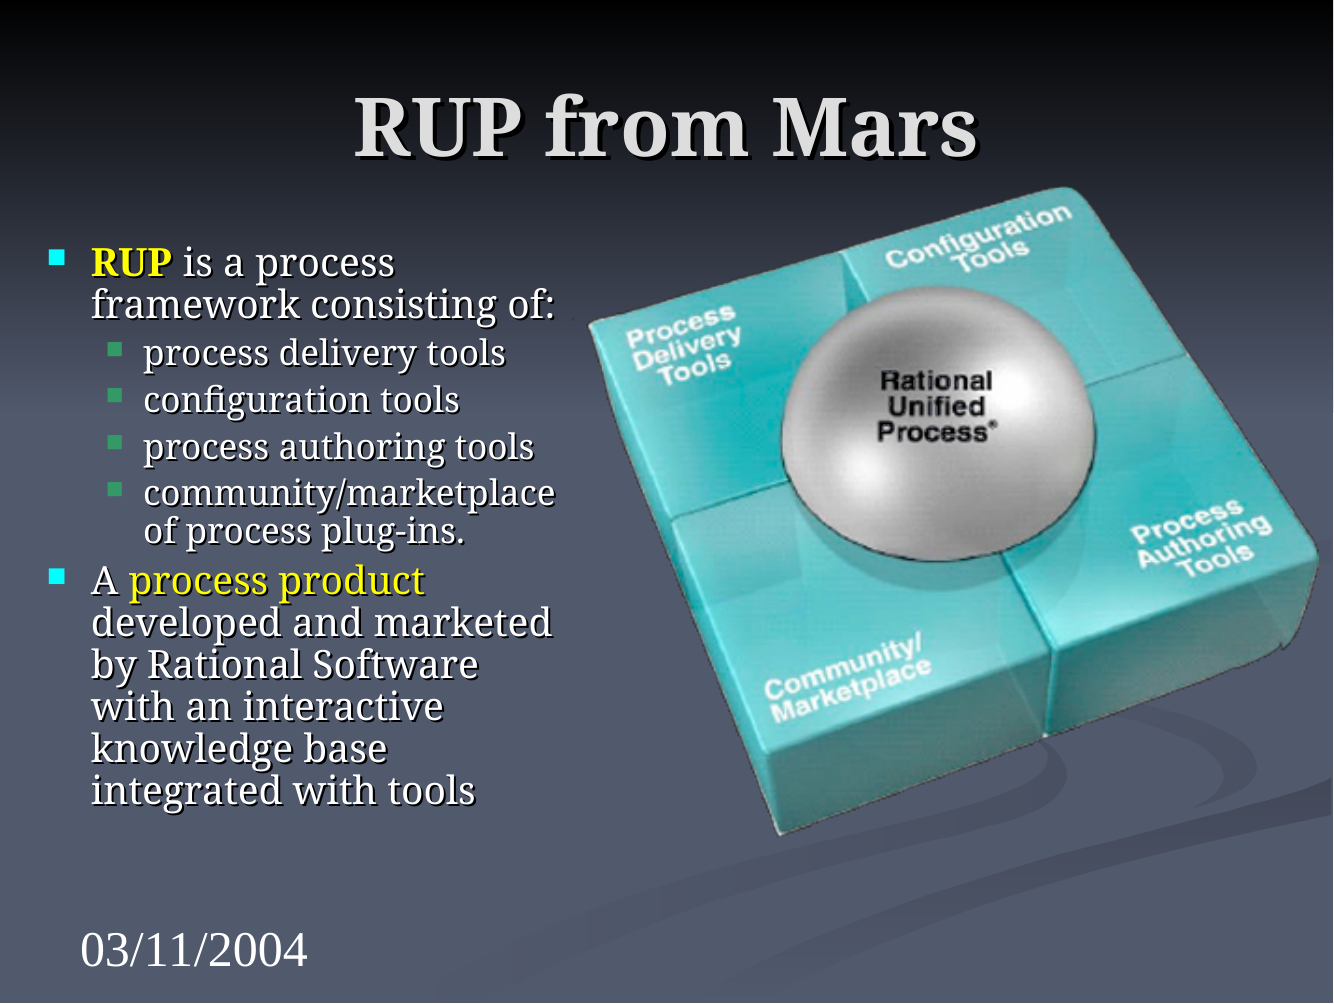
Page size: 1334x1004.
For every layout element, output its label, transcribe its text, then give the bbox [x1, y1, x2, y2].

picture [572, 186, 1319, 840]
title RUP from Mars [66, 40, 1267, 208]
list RUP is a process framework consisting of: process delivery tools configuration tools process authoring tools community/marketplace of process plug-ins. A process product developed and marketed by Rational Software with an interactive knowledge base integrated with tools [33, 236, 574, 933]
